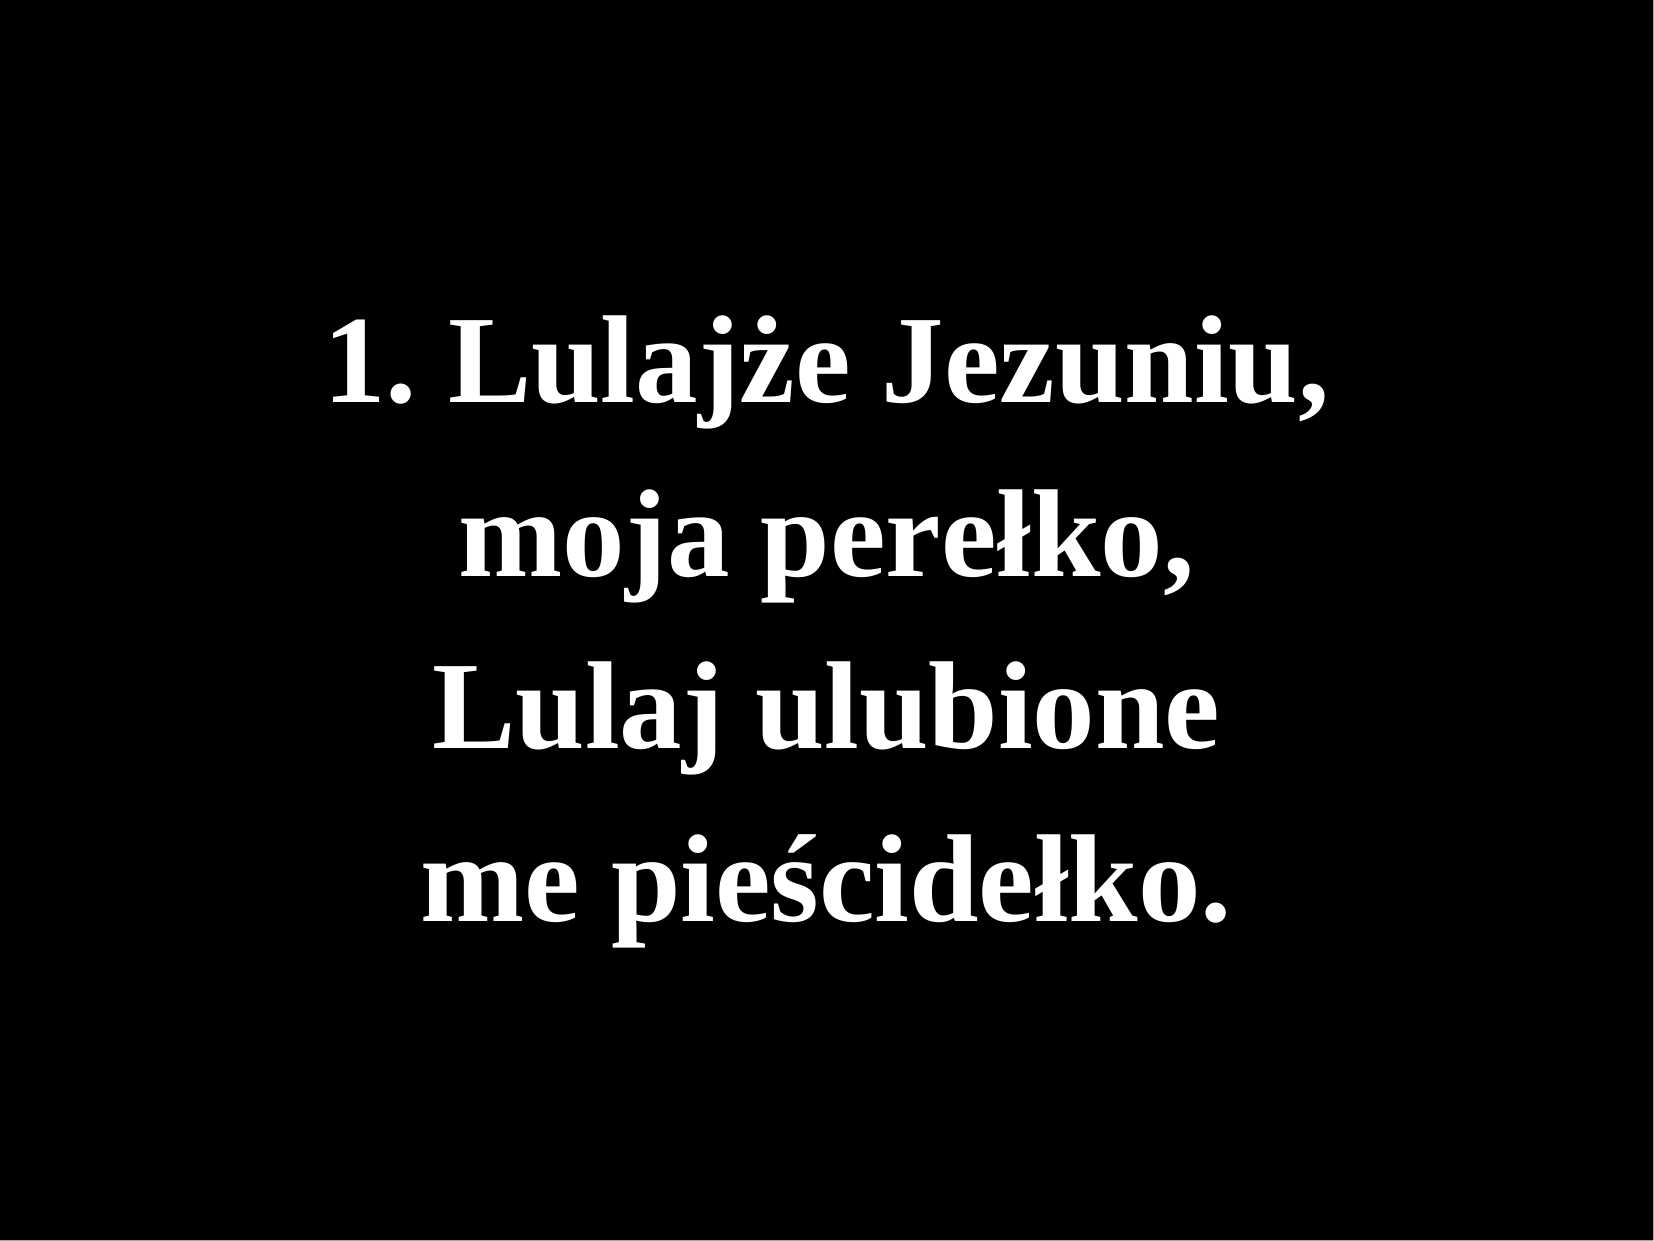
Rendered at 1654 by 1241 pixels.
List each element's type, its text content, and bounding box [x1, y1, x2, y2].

title 1. Lulajże Jezuniu, ppp moja perełko, ppp Lulaj ulubione ppp me pieścidełko. [0, 0, 1654, 1241]
